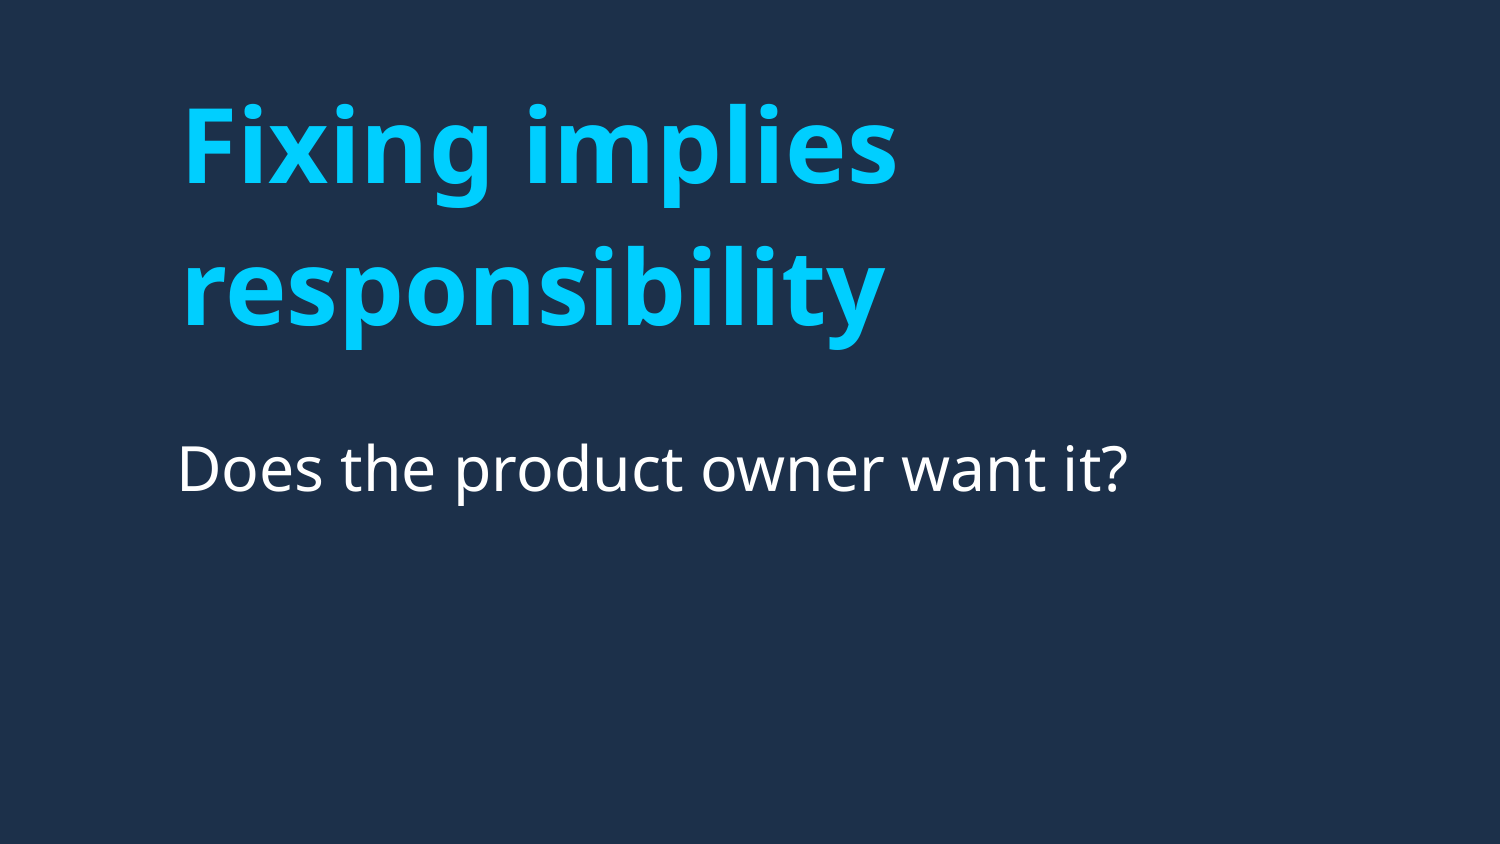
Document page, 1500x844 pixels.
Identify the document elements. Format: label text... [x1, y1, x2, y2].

text_box Fixing implies responsibility [180, 90, 1283, 339]
list Does the product owner want it? [85, 413, 1381, 690]
